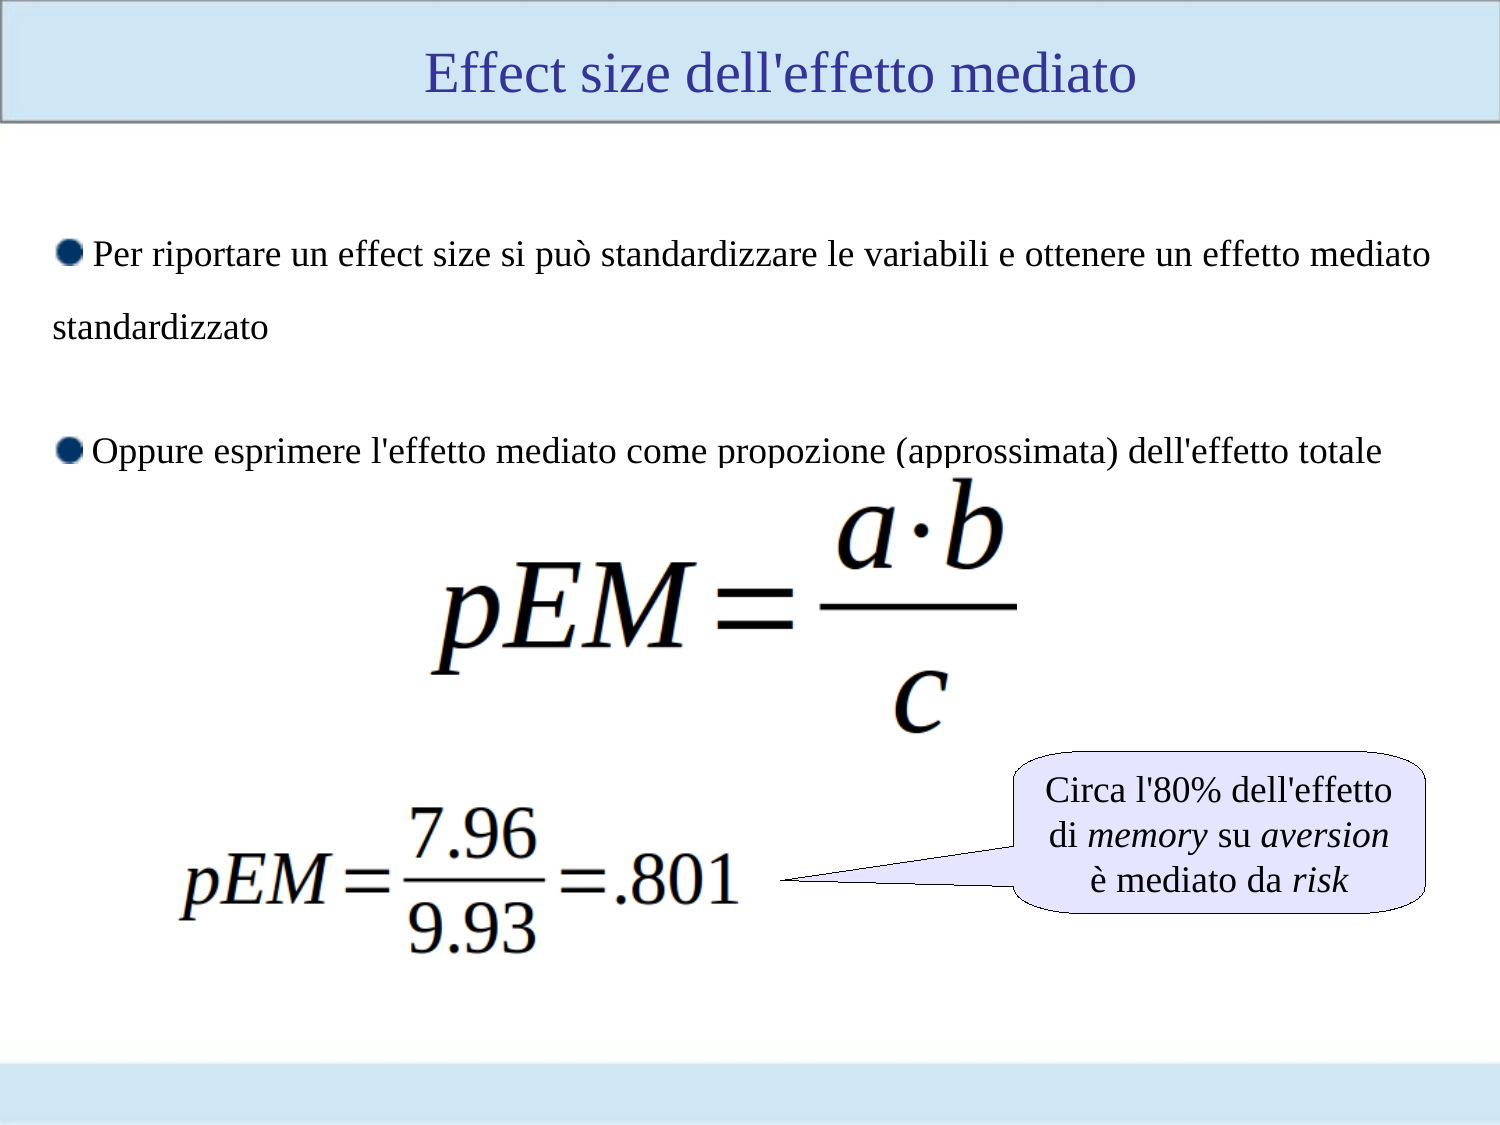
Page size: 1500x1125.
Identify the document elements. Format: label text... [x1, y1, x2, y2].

text_box Circa l'80% dell'effetto di memory su aversion è mediato da risk [780, 751, 1426, 914]
title Effect size dell'effetto mediato [249, 21, 1313, 117]
picture [0, 0, 1500, 1125]
text_box Per riportare un effect size si può standardizzare le variabili e ottenere un effetto mediato standardizzato Oppure esprimere l'effetto mediato come propozione (approssimata) dell'effetto totale [37, 187, 1463, 479]
